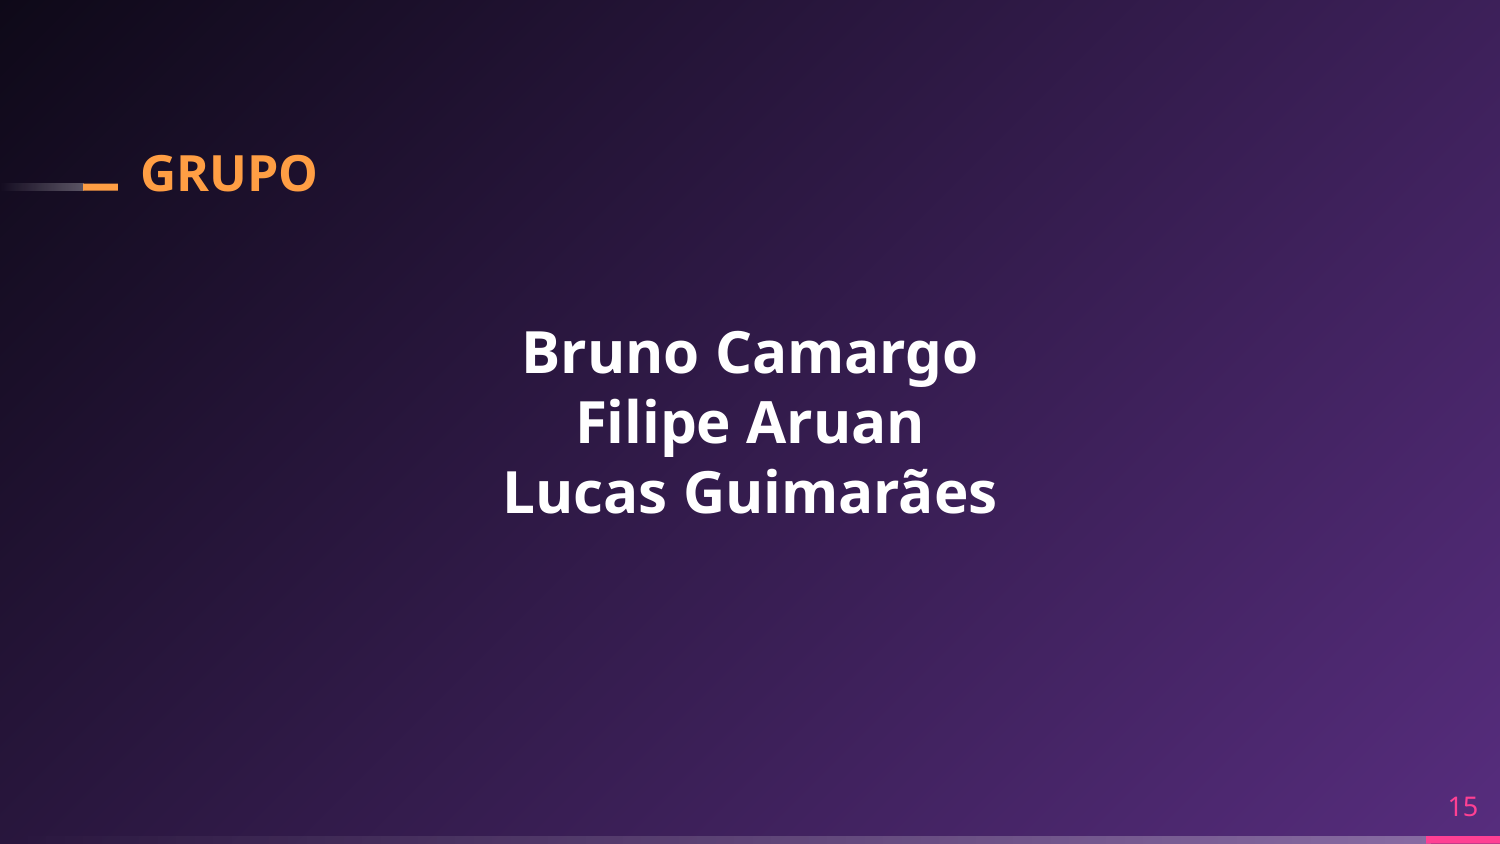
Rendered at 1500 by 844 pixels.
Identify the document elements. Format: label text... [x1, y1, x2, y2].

title GRUPO [140, 137, 1011, 203]
slide_number <número> [1426, 779, 1500, 837]
text_box Bruno Camargo Filipe Aruan Lucas Guimarães [453, 315, 1047, 529]
